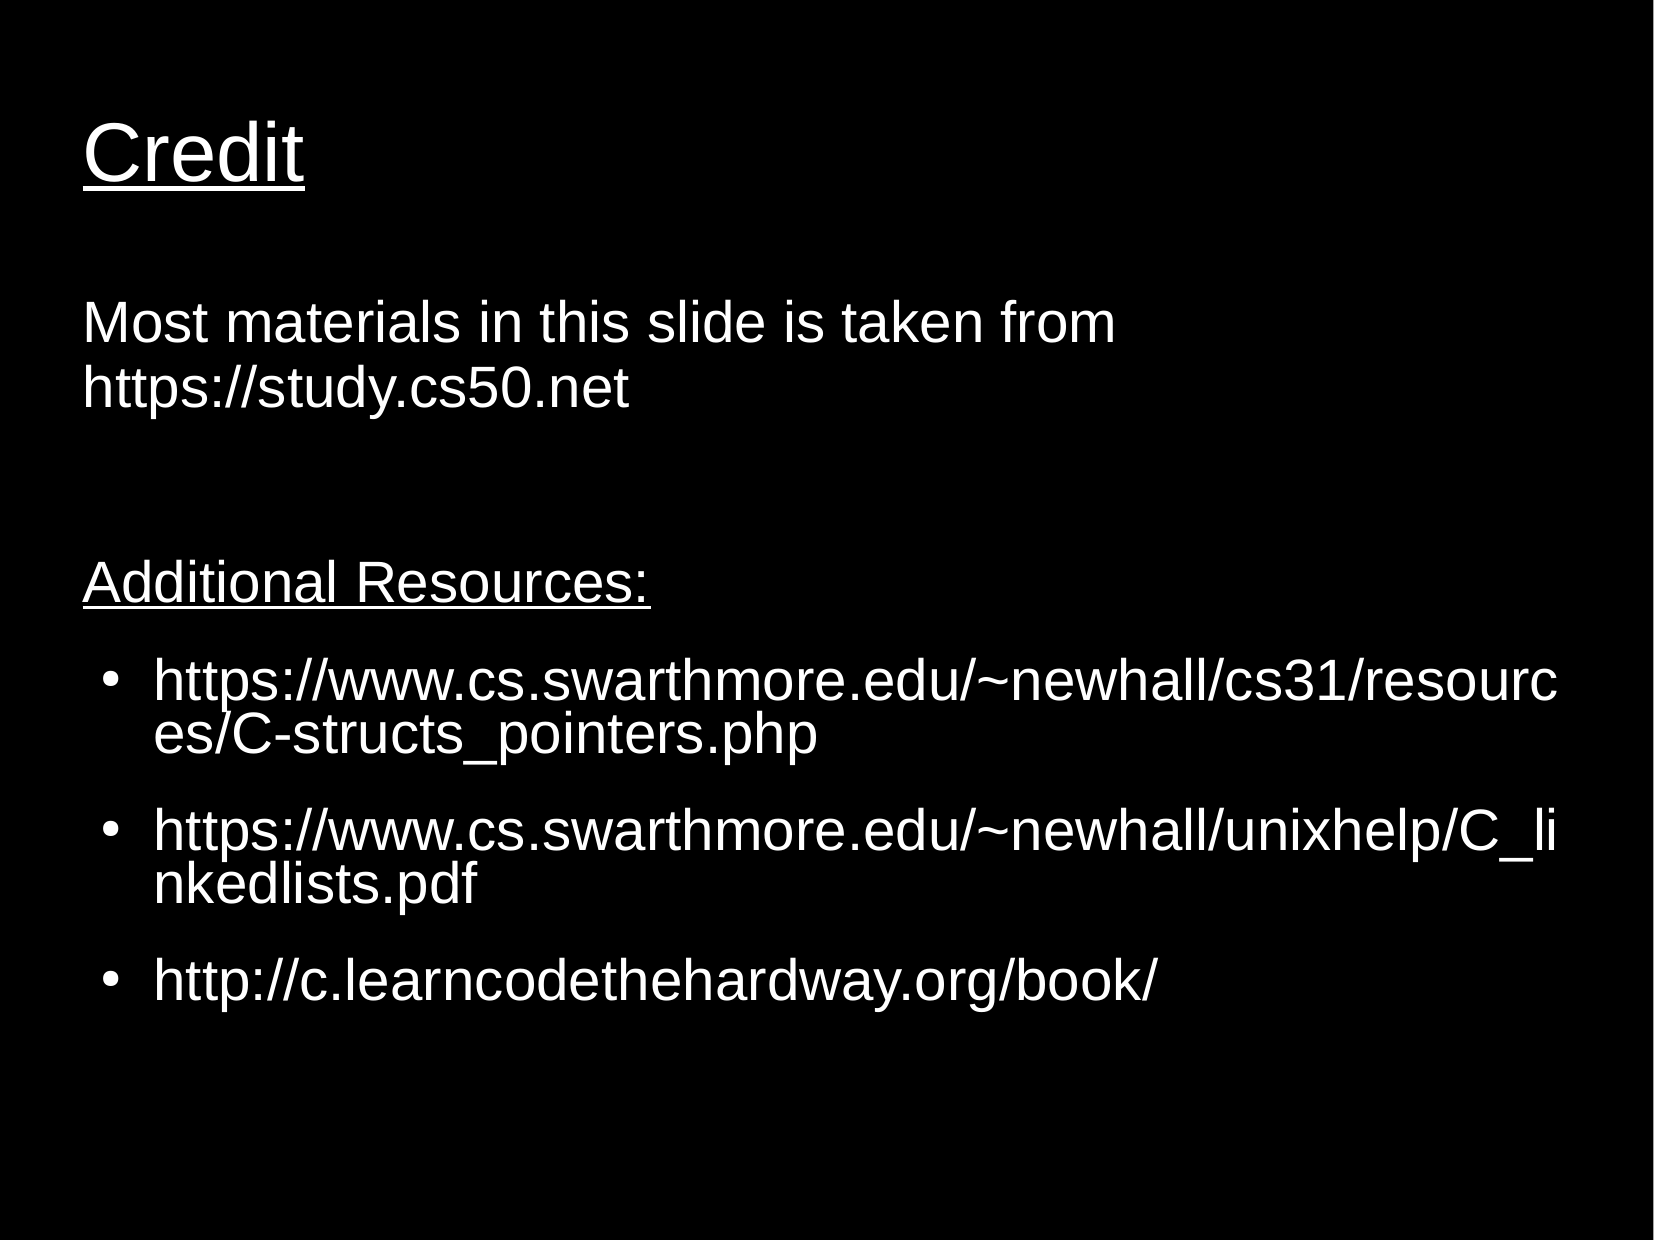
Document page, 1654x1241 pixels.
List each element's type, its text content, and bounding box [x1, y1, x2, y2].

title Credit [82, 49, 1571, 257]
list Most materials in this slide is taken from https://study.cs50.net Additional Resources: https://www.cs.swarthmore.edu/~newhall/cs31/resources/C-structs_pointers.php https://www.cs.swarthmore.edu/~newhall/unixhelp/C_linkedlists.pdf http://c.learncodethehardway.org/book/ [82, 290, 1571, 1010]
